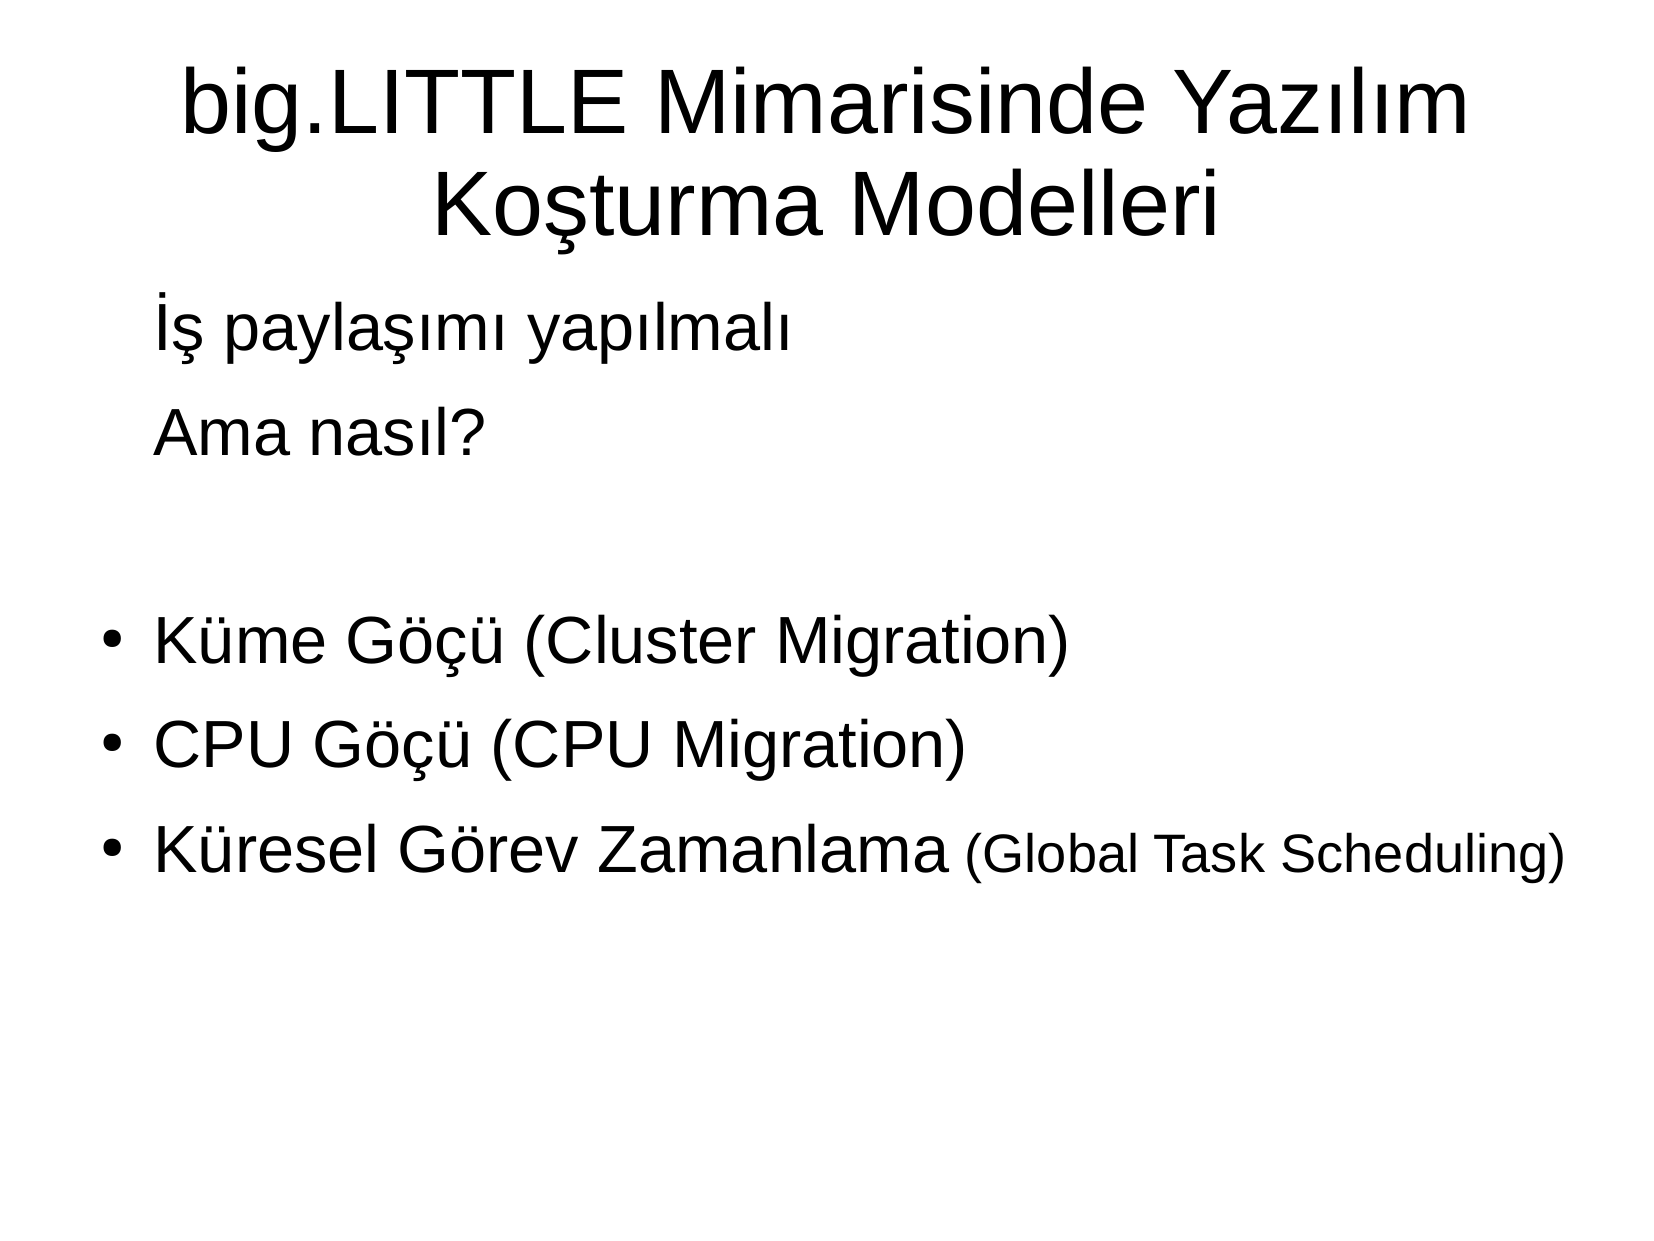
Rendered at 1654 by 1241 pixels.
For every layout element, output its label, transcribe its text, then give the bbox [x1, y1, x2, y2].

title big.LITTLE Mimarisinde Yazılım Koşturma Modelleri [82, 49, 1571, 257]
list İş paylaşımı yapılmalı Ama nasıl? Küme Göçü (Cluster Migration) CPU Göçü (CPU Migration) Küresel Görev Zamanlama (Global Task Scheduling) [82, 290, 1571, 1010]
